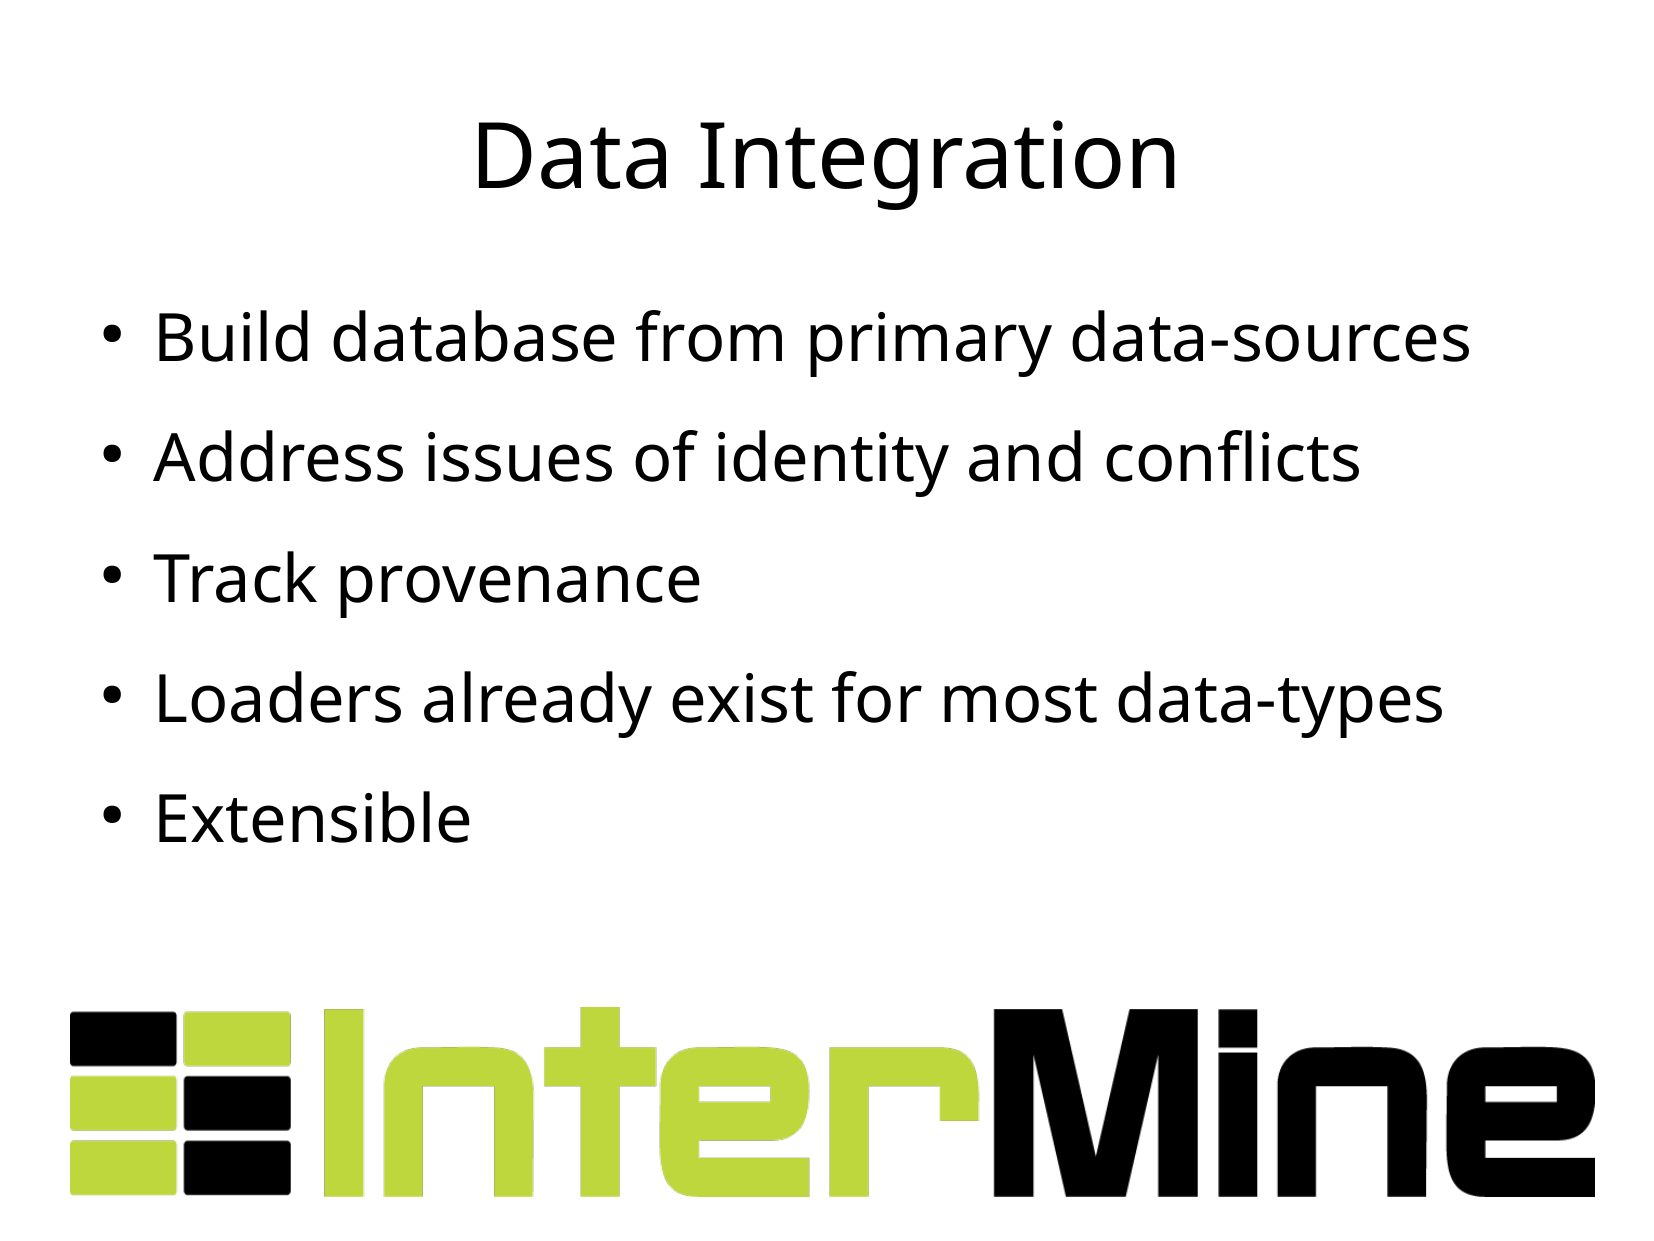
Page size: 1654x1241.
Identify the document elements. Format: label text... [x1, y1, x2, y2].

list Build database from primary data-sources Address issues of identity and conflicts Track provenance Loaders already exist for most data-types Extensible [82, 290, 1538, 1010]
title Data Integration [82, 49, 1571, 257]
picture [70, 1007, 1595, 1197]
